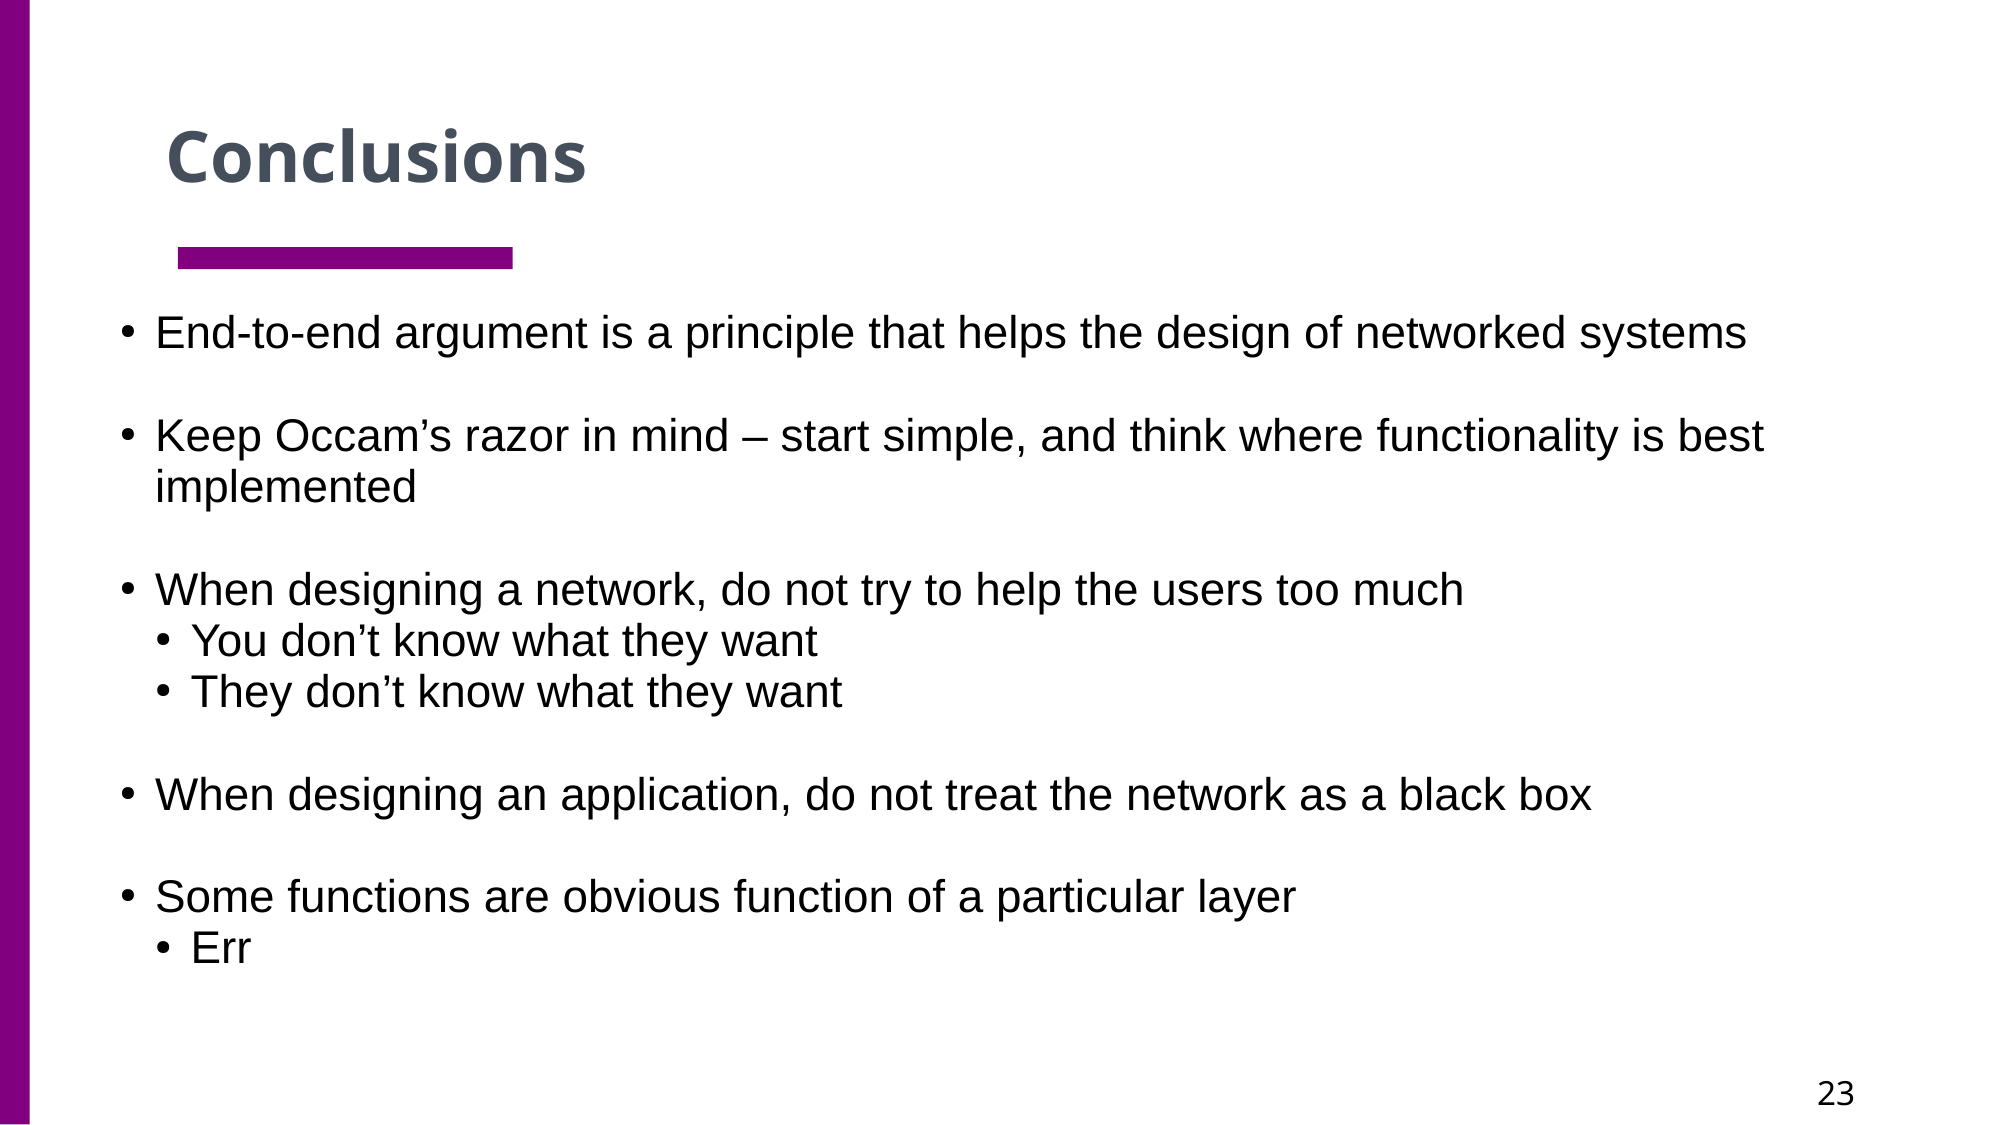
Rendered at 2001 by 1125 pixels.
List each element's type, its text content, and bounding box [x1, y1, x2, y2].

text_box End-to-end argument is a principle that helps the design of networked systems Keep Occam’s razor in mind – start simple, and think where functionality is best implemented When designing a network, do not try to help the users too much You don’t know what they want They don’t know what they want When designing an application, do not treat the network as a black box Some functions are obvious function of a particular layer Err [105, 299, 1906, 1125]
text_box Conclusions [151, 0, 1849, 212]
